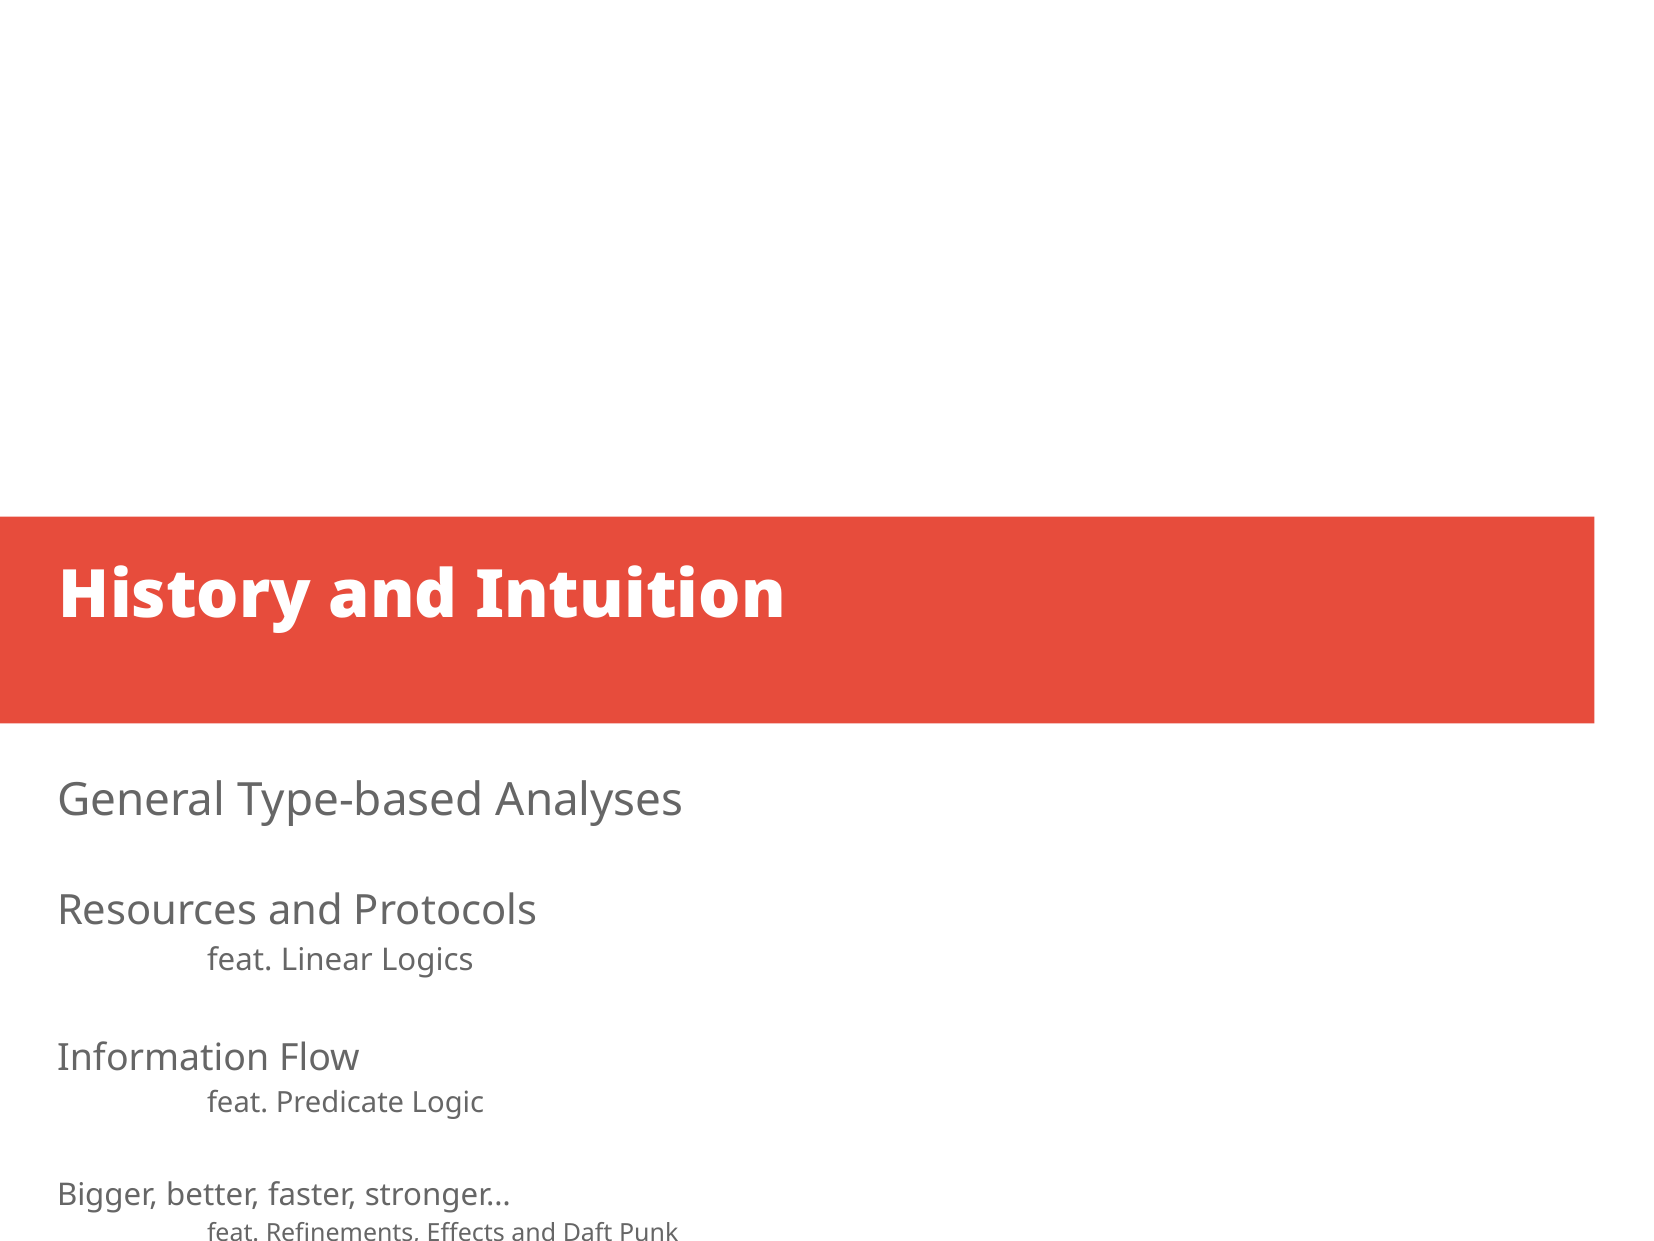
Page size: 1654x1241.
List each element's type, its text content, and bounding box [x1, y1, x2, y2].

text_box General Type-based Analyses Resources and Protocols feat. Linear Logics Information Flow feat. Predicate Logic Bigger, better, faster, stronger… feat. Refinements, Effects and Daft Punk [42, 633, 820, 1241]
title History and Intuition [59, 546, 1595, 694]
